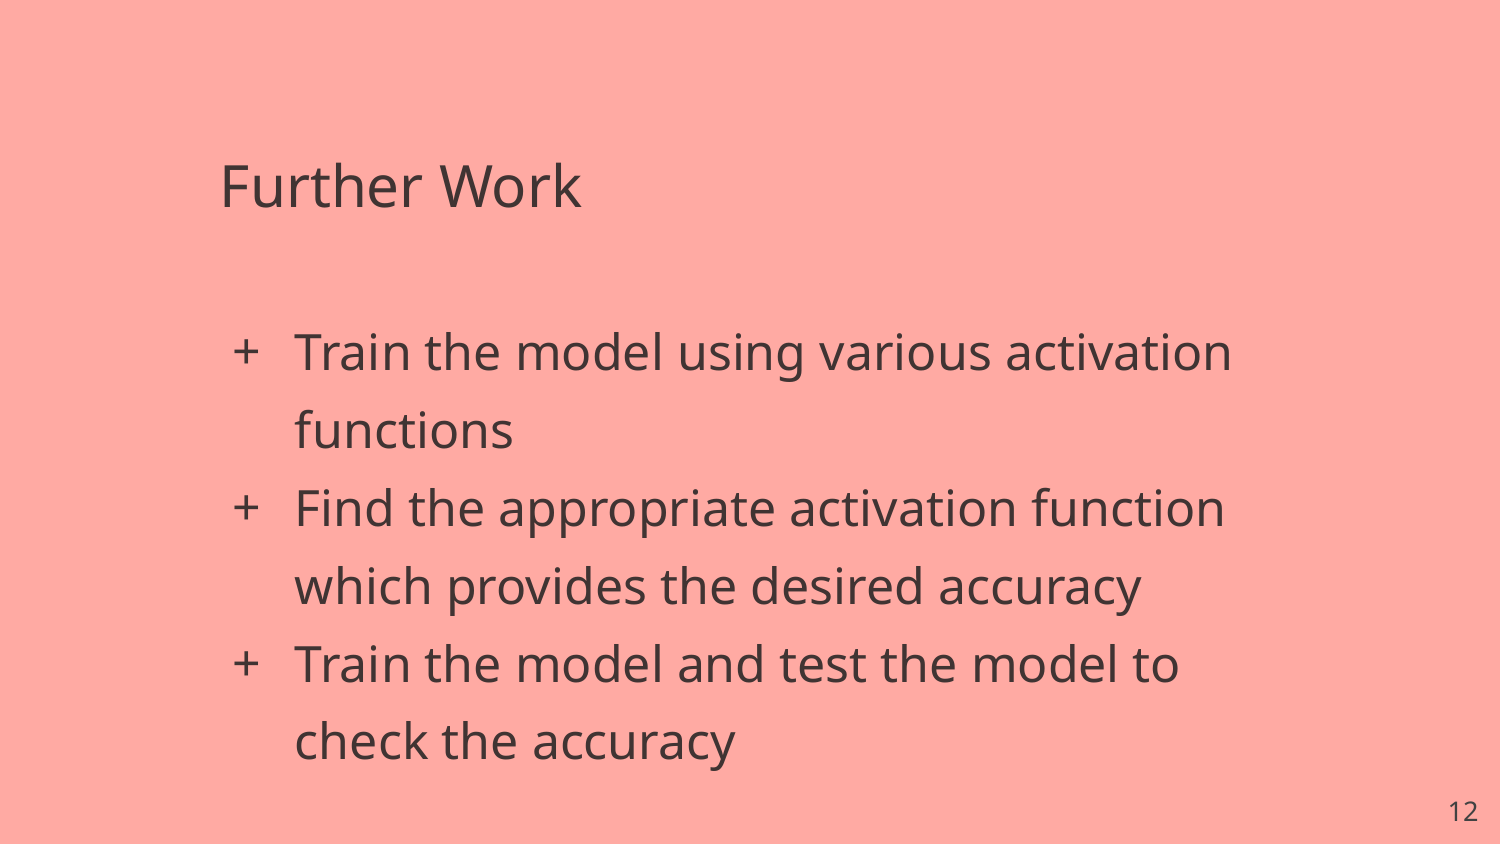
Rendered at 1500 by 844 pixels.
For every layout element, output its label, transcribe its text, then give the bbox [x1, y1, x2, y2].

slide_number <number> [1403, 779, 1494, 844]
text_box Further Work [219, 73, 1263, 215]
text_box Train the model using various activation functions Find the appropriate activation function which provides the desired accuracy Train the model and test the model to check the accuracy [219, 302, 1300, 478]
